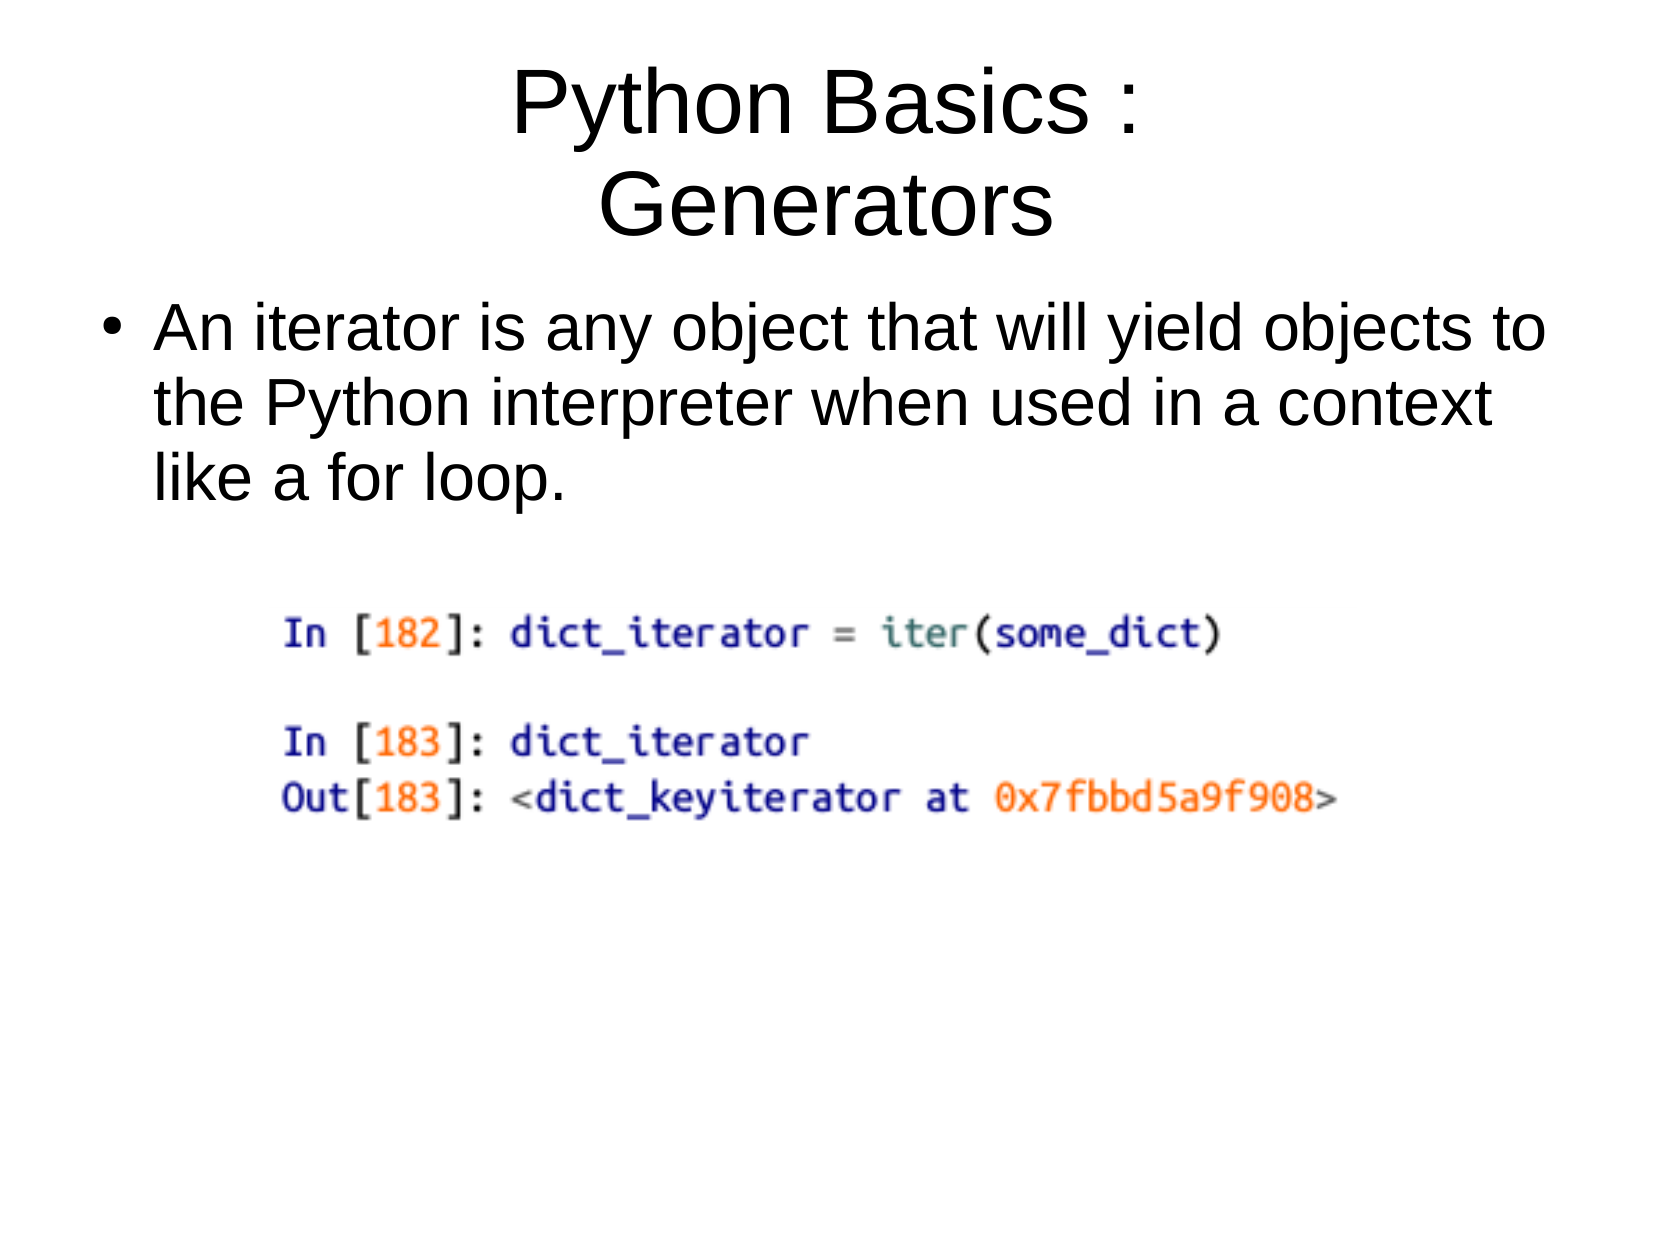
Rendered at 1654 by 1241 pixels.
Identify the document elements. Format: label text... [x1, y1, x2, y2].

list An iterator is any object that will yield objects to the Python interpreter when used in a context like a for loop. [82, 290, 1571, 1010]
title Python Basics : Generators [82, 49, 1571, 257]
picture [269, 606, 1357, 843]
